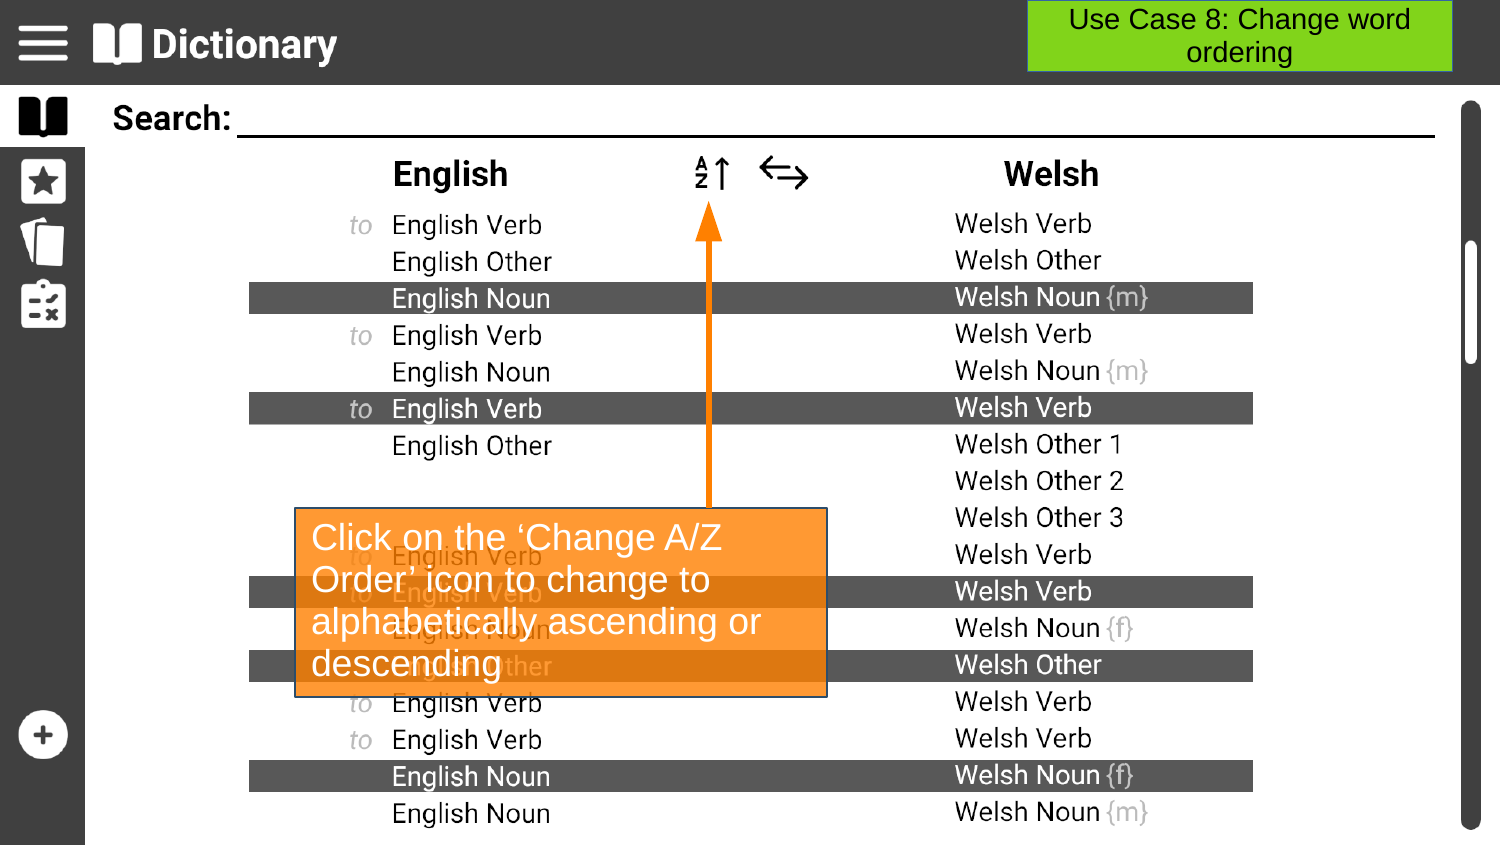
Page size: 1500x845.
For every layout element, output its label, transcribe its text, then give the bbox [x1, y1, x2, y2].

text_box Use Case 8: Change word ordering [1027, 0, 1453, 72]
text_box Click on the ‘Change A/Z Order’ icon to change to alphabetically ascending or descending [295, 507, 828, 697]
picture [0, 0, 1500, 845]
